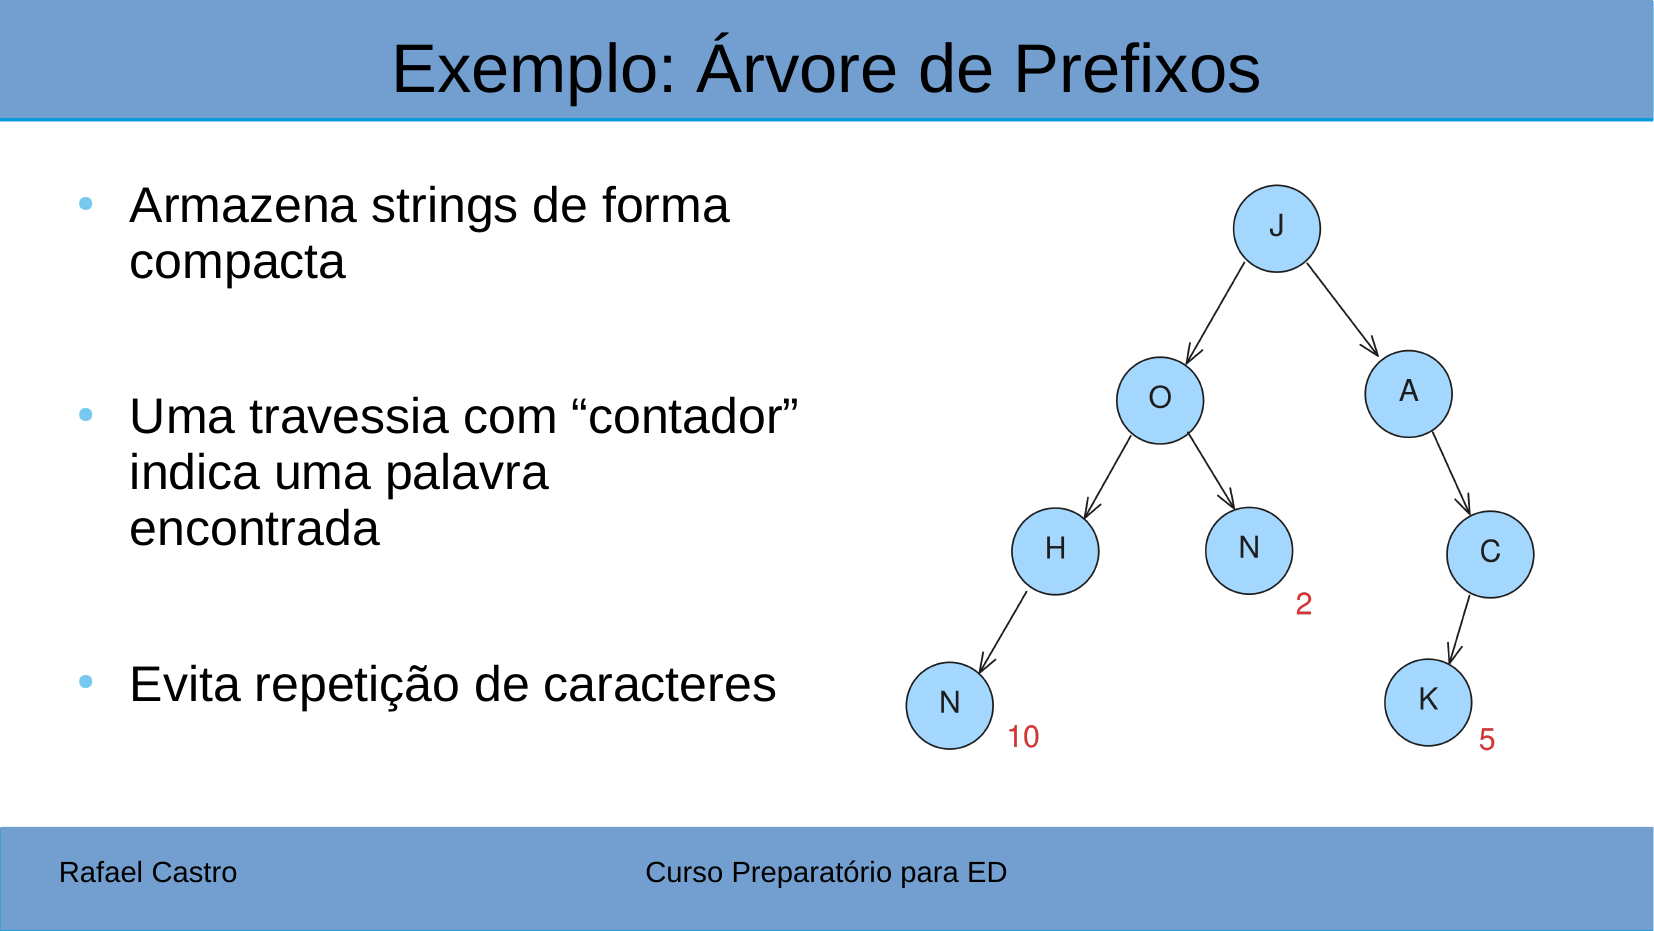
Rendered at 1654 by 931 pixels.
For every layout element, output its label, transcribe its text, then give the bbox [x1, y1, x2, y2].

list Armazena strings de forma compacta Uma travessia com “contador” indica uma palavra encontrada Evita repetição de caracteres [59, 177, 809, 768]
picture [898, 177, 1542, 768]
title Exemplo: Árvore de Prefixos [59, 29, 1595, 108]
